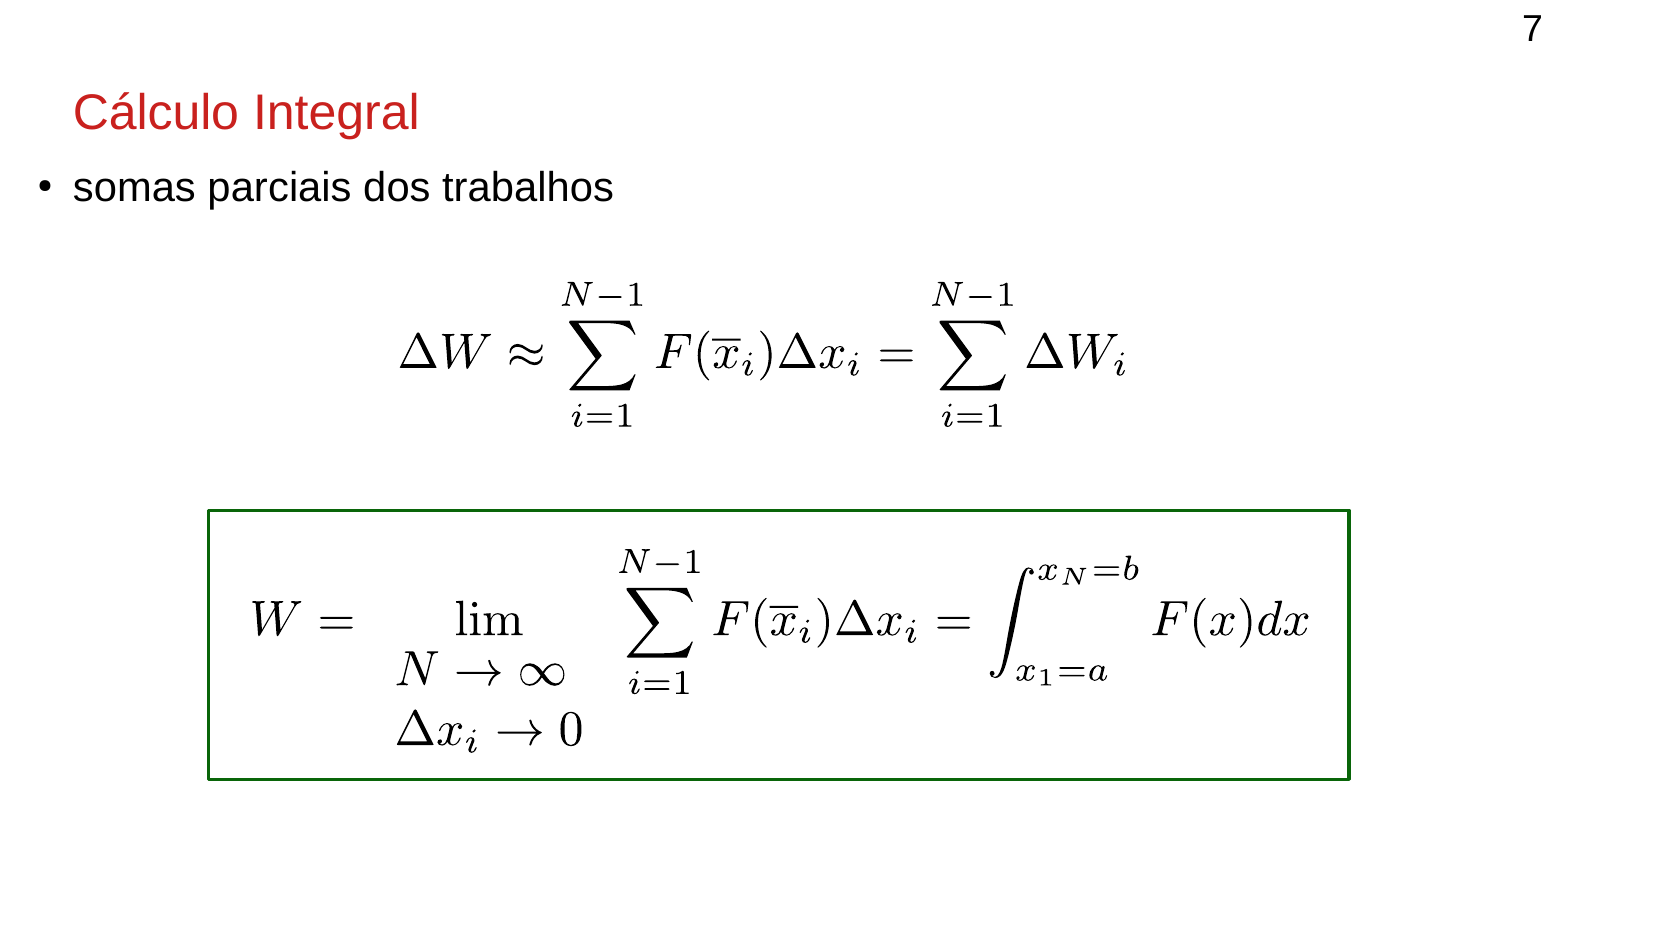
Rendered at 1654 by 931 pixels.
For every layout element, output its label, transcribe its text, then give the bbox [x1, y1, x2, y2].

text_box Cálculo Integral somas parciais dos trabalhos [22, 49, 1618, 250]
picture [395, 280, 1127, 429]
picture [249, 549, 1309, 753]
text_box <number> [1507, 0, 1654, 71]
